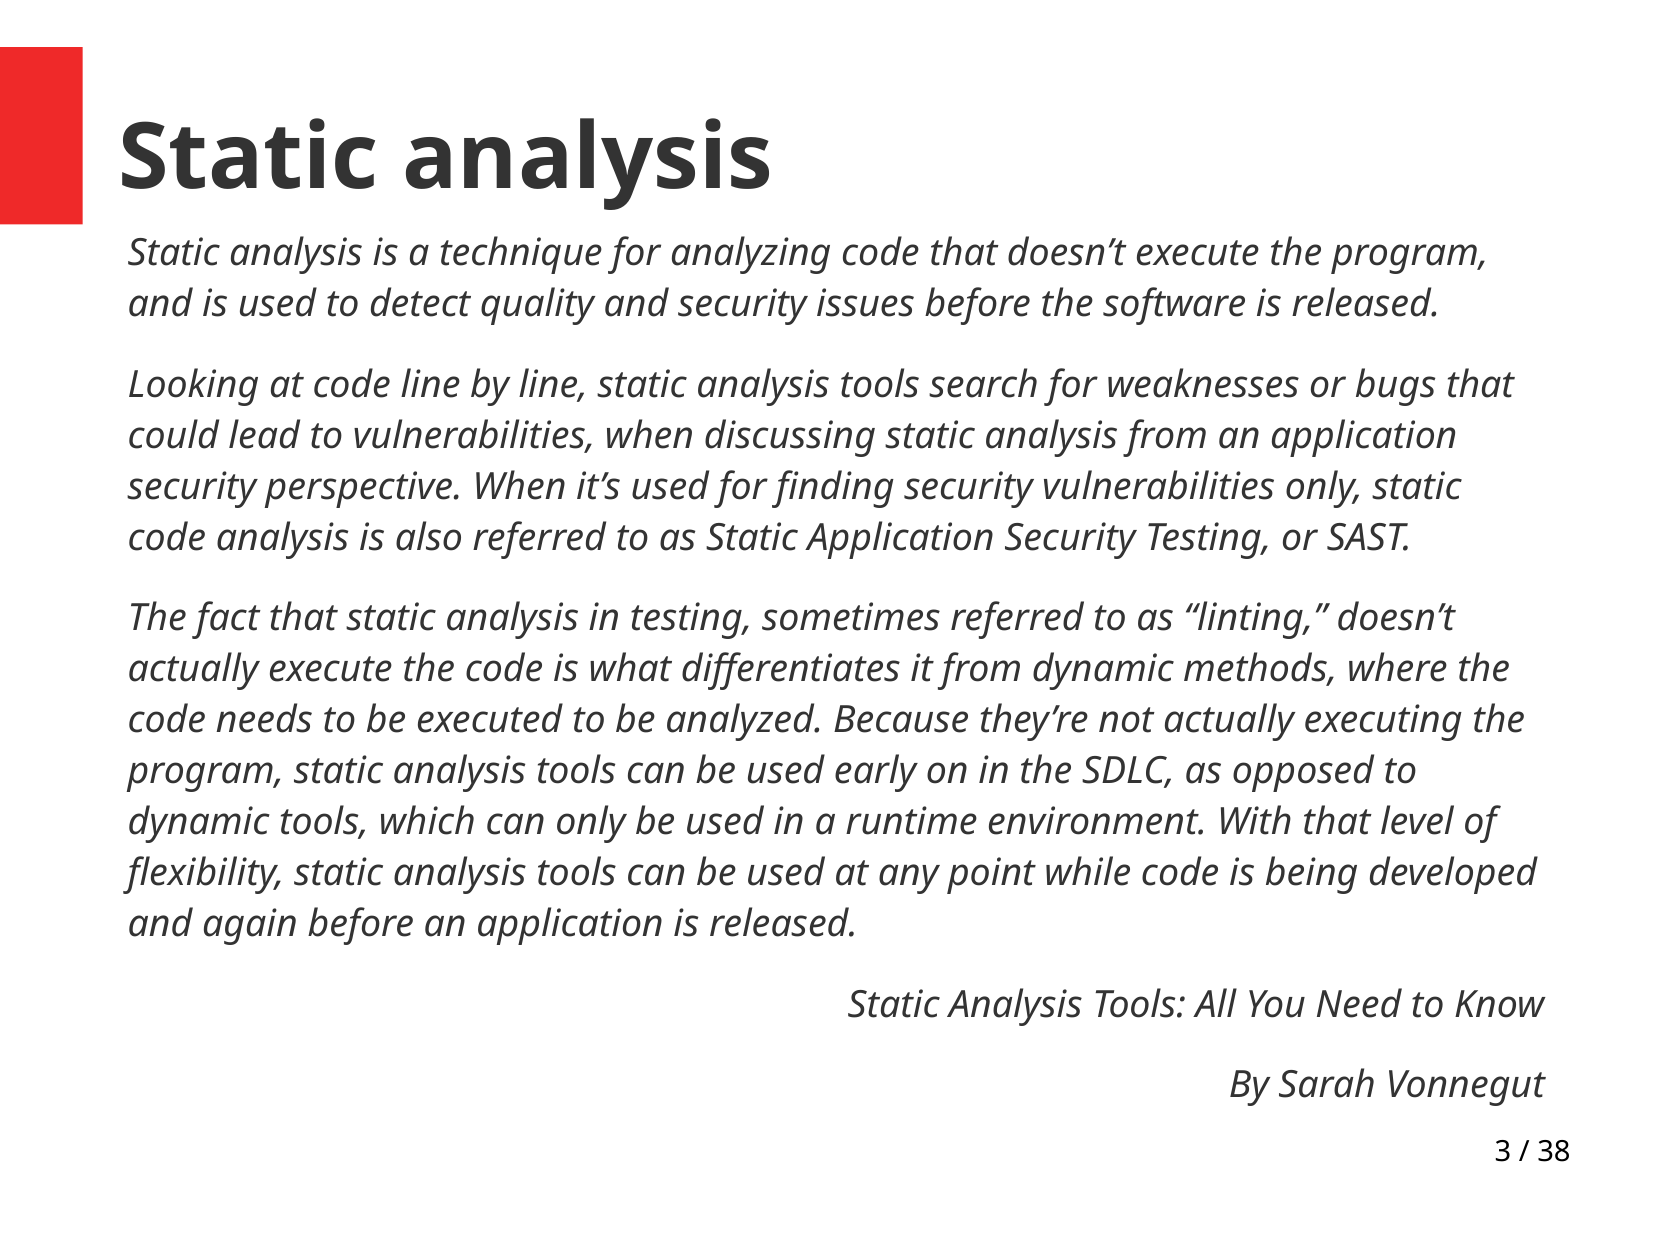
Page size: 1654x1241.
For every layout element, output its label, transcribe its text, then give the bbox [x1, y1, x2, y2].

title Static analysis [118, 49, 1571, 257]
list Static analysis is a technique for analyzing code that doesn’t execute the program, and is used to detect quality and security issues before the software is released. Looking at code line by line, static analysis tools search for weaknesses or bugs that could lead to vulnerabilities, when discussing static analysis from an application security perspective. When it’s used for finding security vulnerabilities only, static code analysis is also referred to as Static Application Security Testing, or SAST. The fact that static analysis in testing, sometimes referred to as “linting,” doesn’t actually execute the code is what differentiates it from dynamic methods, where the code needs to be executed to be analyzed. Because they’re not actually executing the program, static analysis tools can be used early on in the SDLC, as opposed to dynamic tools, which can only be used in a runtime environment. With that level of flexibility, static analysis tools can be used at any point while code is being developed and again before an application is released. Static Analysis Tools: All You Need to Know By Sarah Vonnegut [127, 225, 1546, 946]
